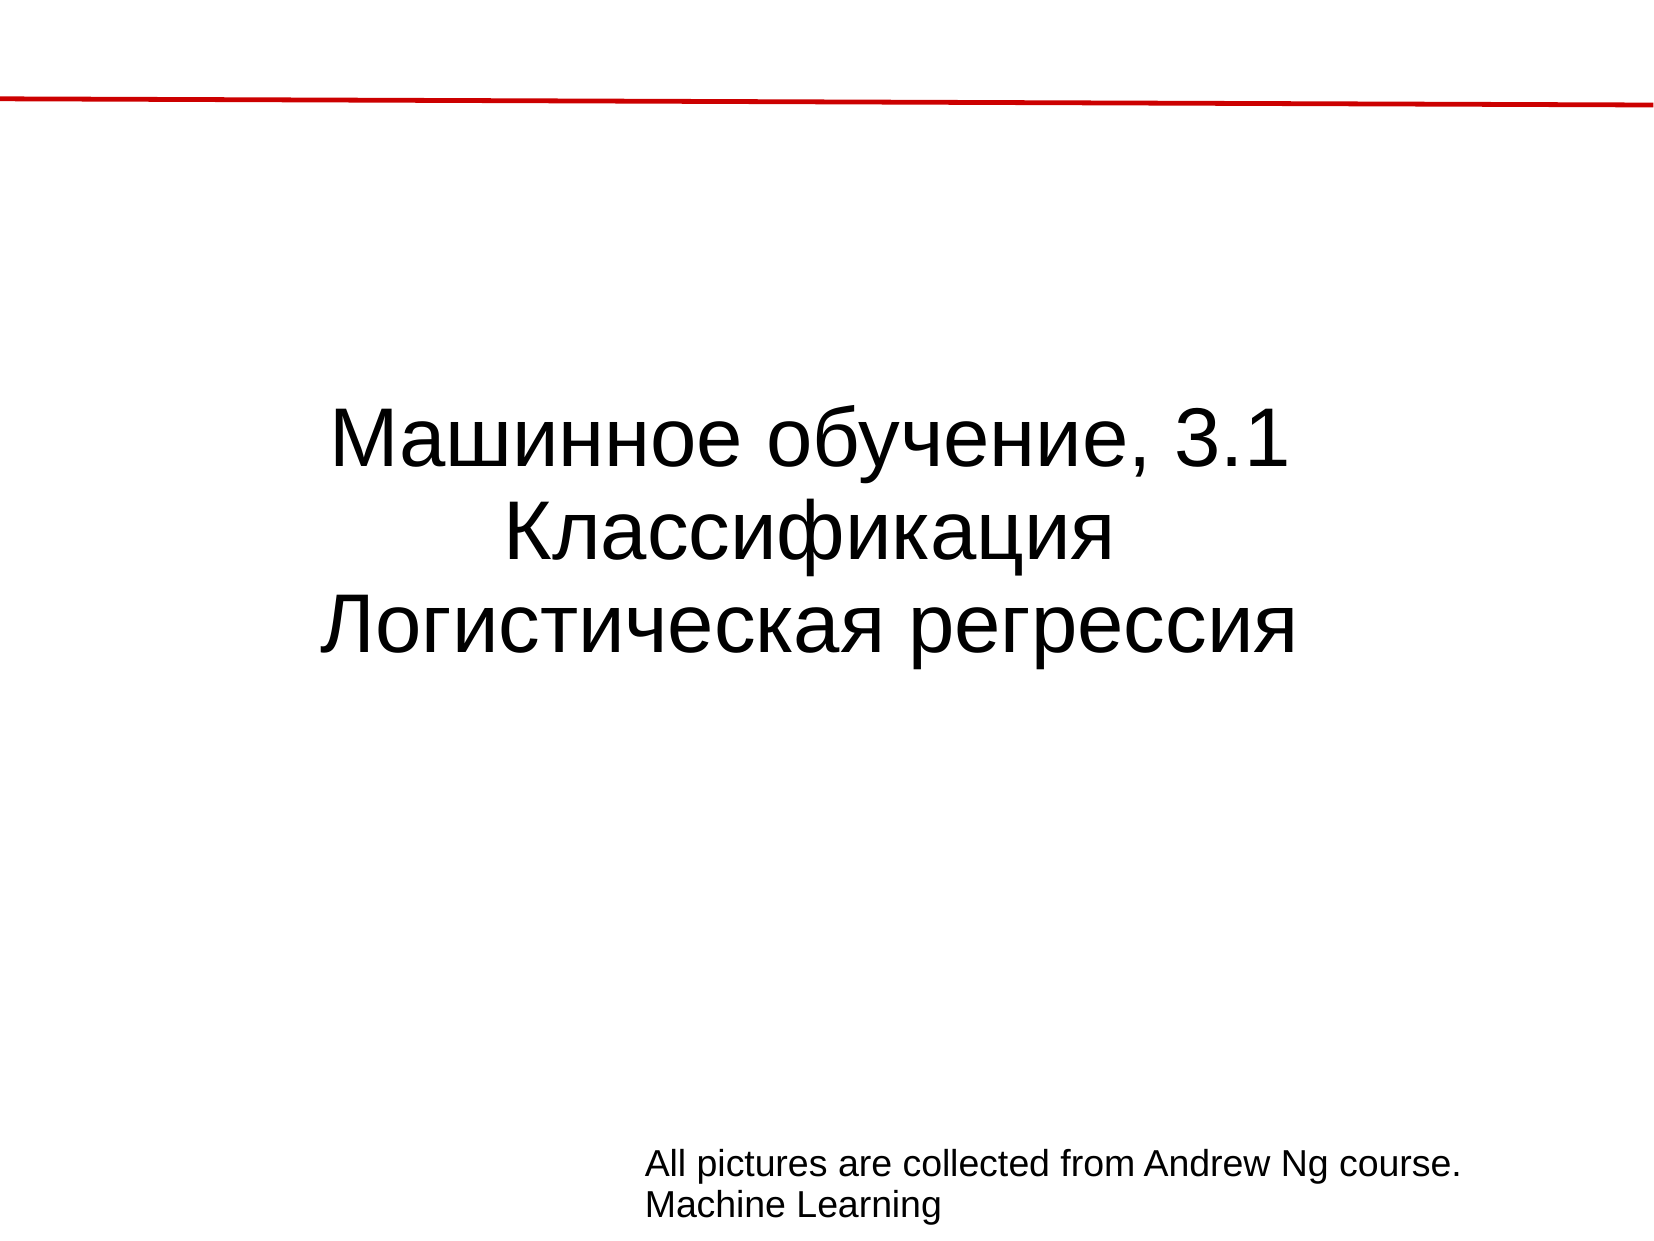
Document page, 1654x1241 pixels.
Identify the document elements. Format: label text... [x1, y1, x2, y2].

text_box All pictures are collected from Andrew Ng course. Machine Learning [630, 1134, 1654, 1234]
text_box Машинное обучение, 3.1 Классификация Логистическая регрессия [225, 384, 1396, 679]
